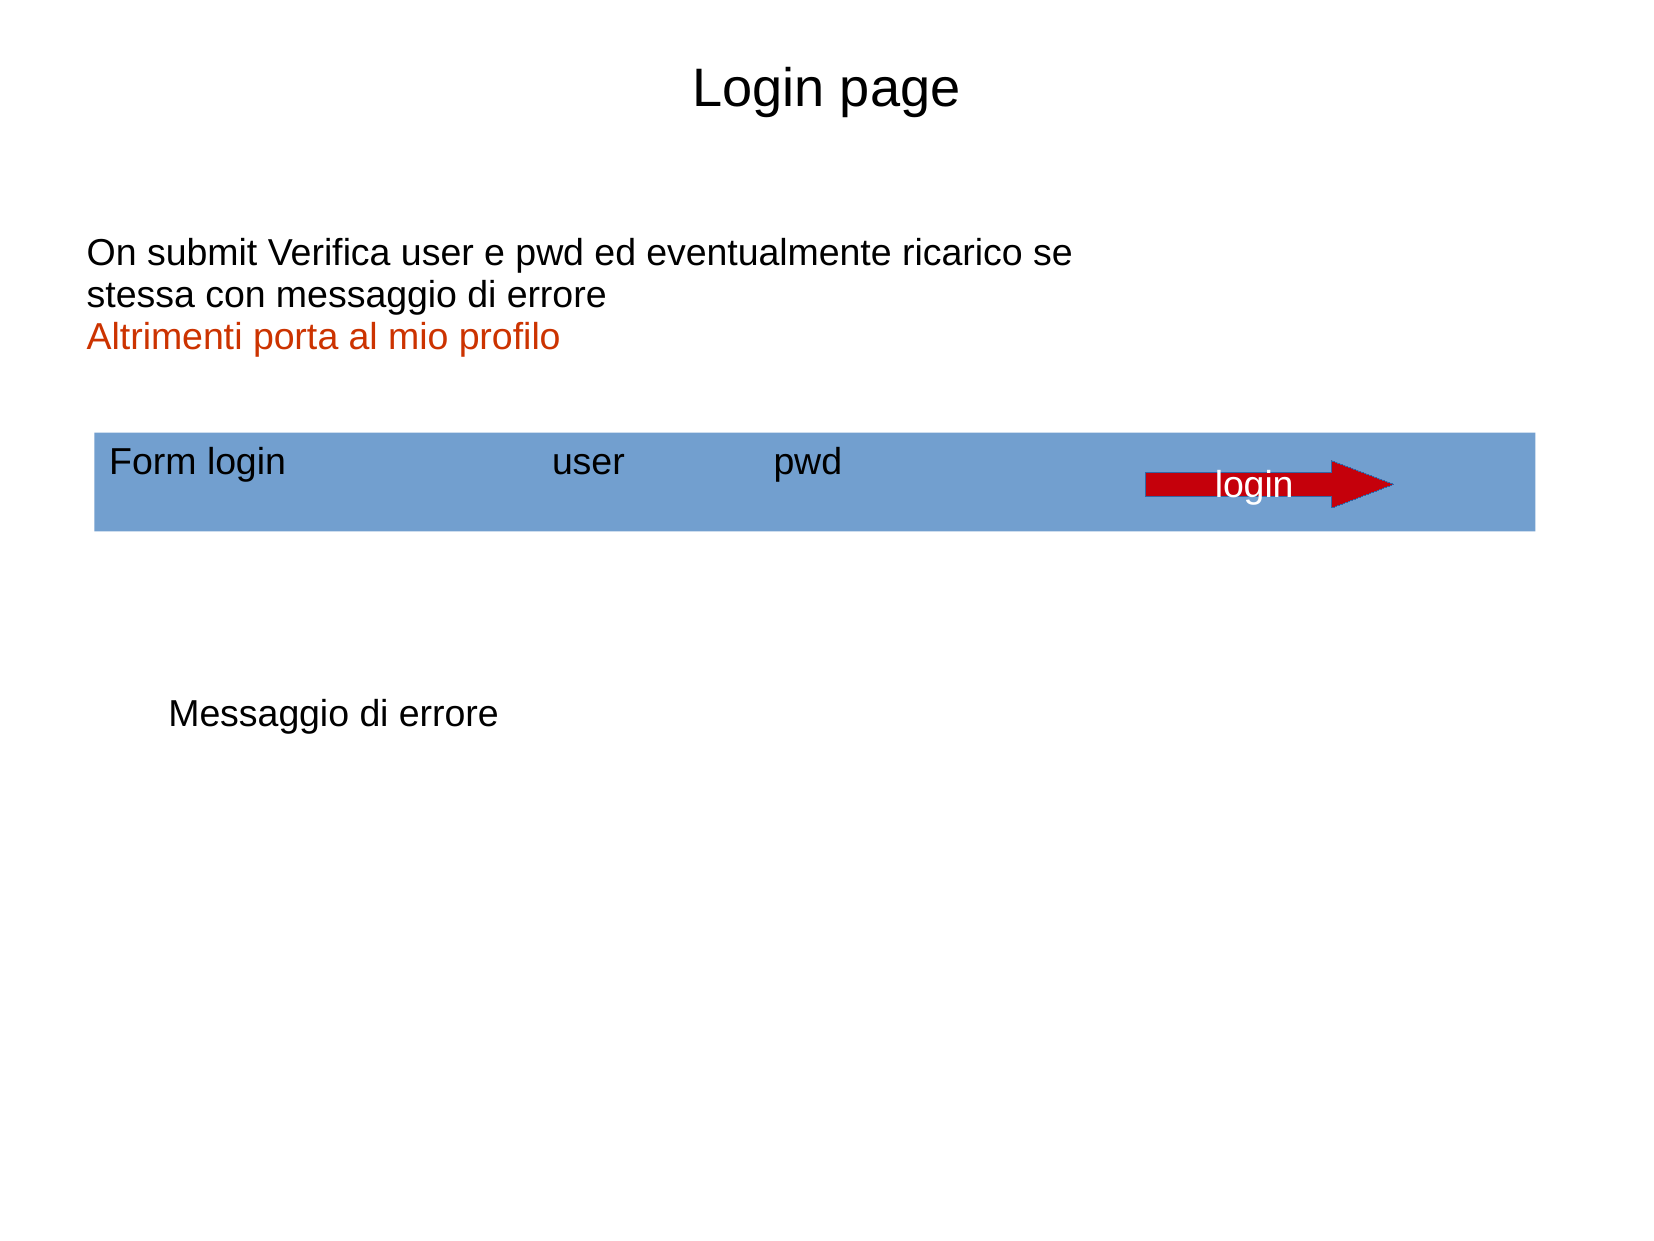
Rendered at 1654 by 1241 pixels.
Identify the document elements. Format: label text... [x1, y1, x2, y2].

text_box On submit Verifica user e pwd ed eventualmente ricarico se stessa con messaggio di errore Altrimenti porta al mio profilo [71, 224, 1146, 414]
text_box login [1145, 472, 1217, 497]
text_box Messaggio di errore [153, 685, 650, 742]
text_box login [1278, 479, 1287, 497]
text_box login [1228, 479, 1239, 495]
text_box login [1220, 460, 1394, 508]
text_box Form login user pwd [94, 432, 1536, 532]
text_box login [1248, 479, 1258, 495]
text_box Login page [100, 49, 1554, 126]
